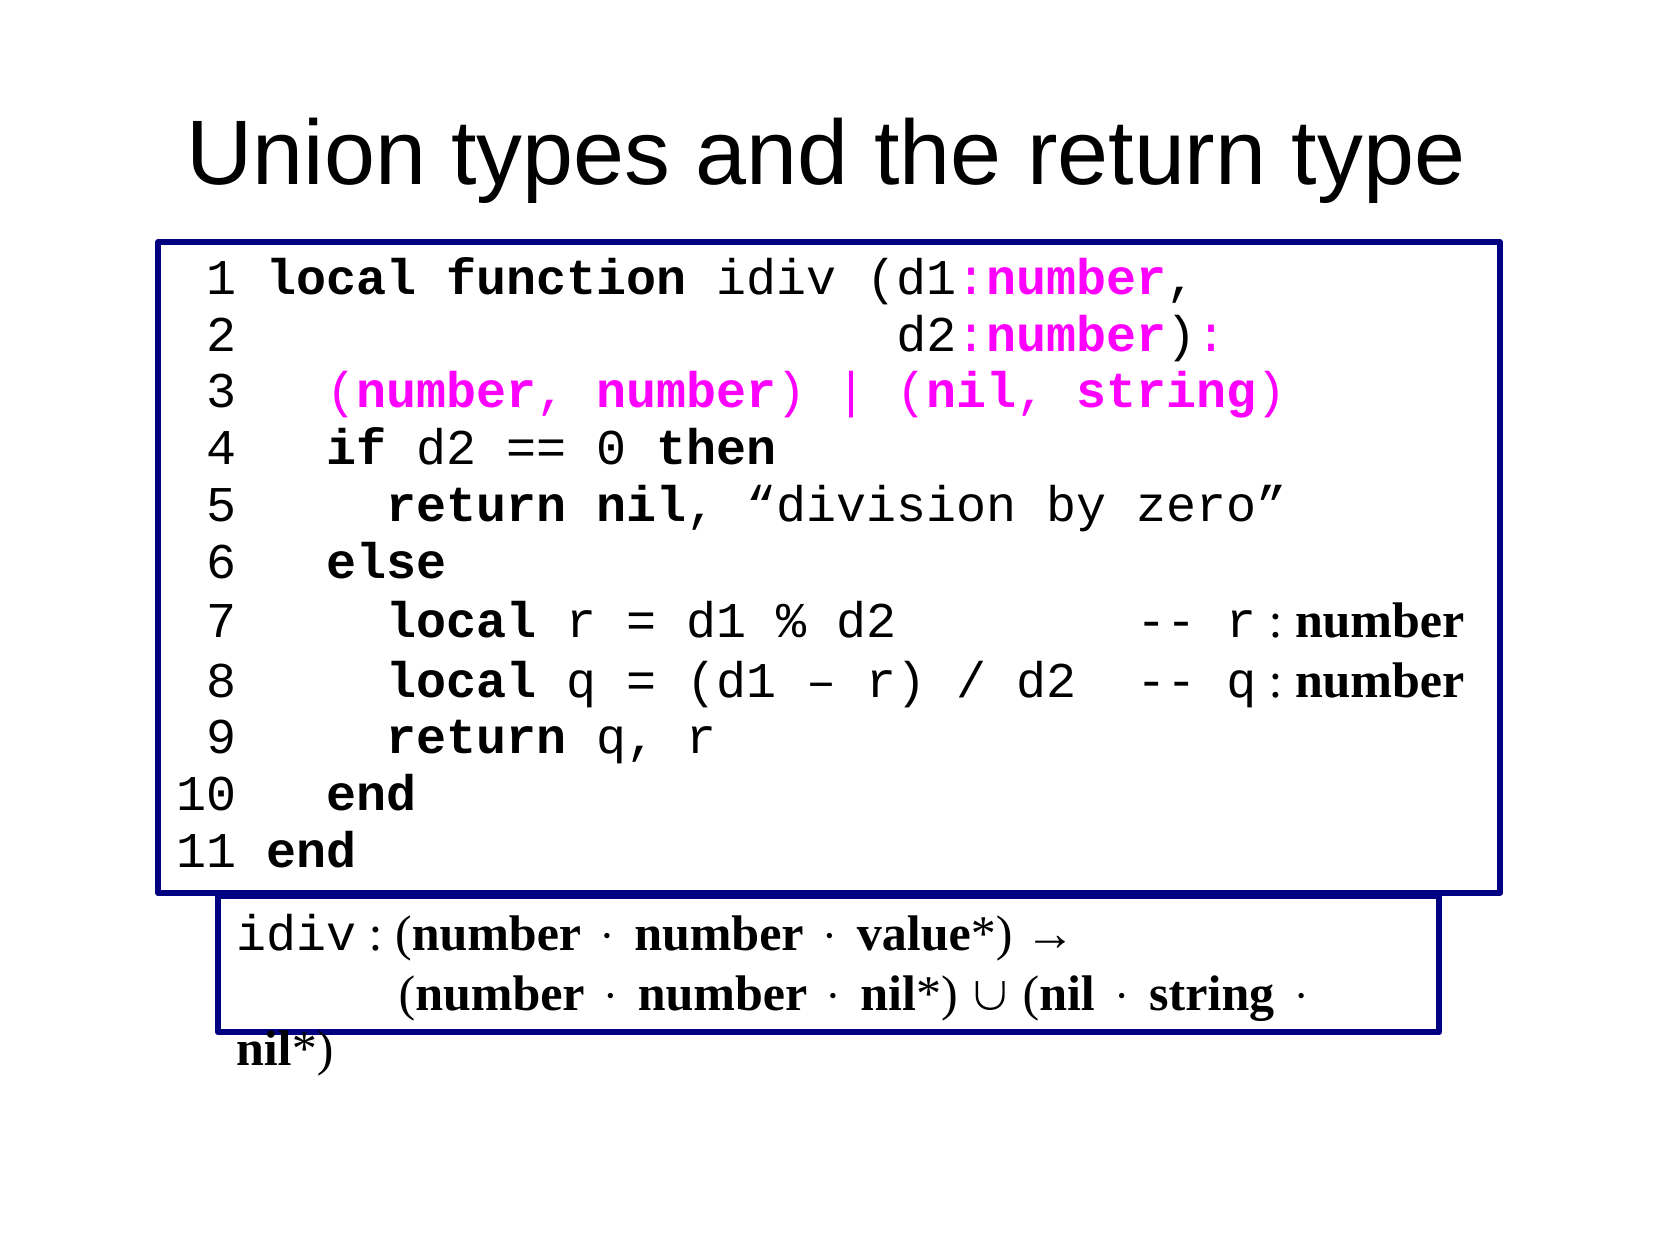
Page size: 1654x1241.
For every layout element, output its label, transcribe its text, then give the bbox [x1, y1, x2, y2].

text_box idiv : (number × number × value*) → (number × number × nil*) ∪ (nil × string × nil*) [218, 895, 1440, 1033]
title Union types and the return type [82, 49, 1571, 257]
text_box 1 local function idiv (d1:number, 2 d2:number): 3 (number, number) | (nil, string) 4 if d2 == 0 then 5 return nil, “division by zero” 6 else 7 local r = d1 % d2 -- r : number 8 local q = (d1 – r) / d2 -- q : number 9 return q, r 10 end 11 end [158, 242, 1501, 828]
